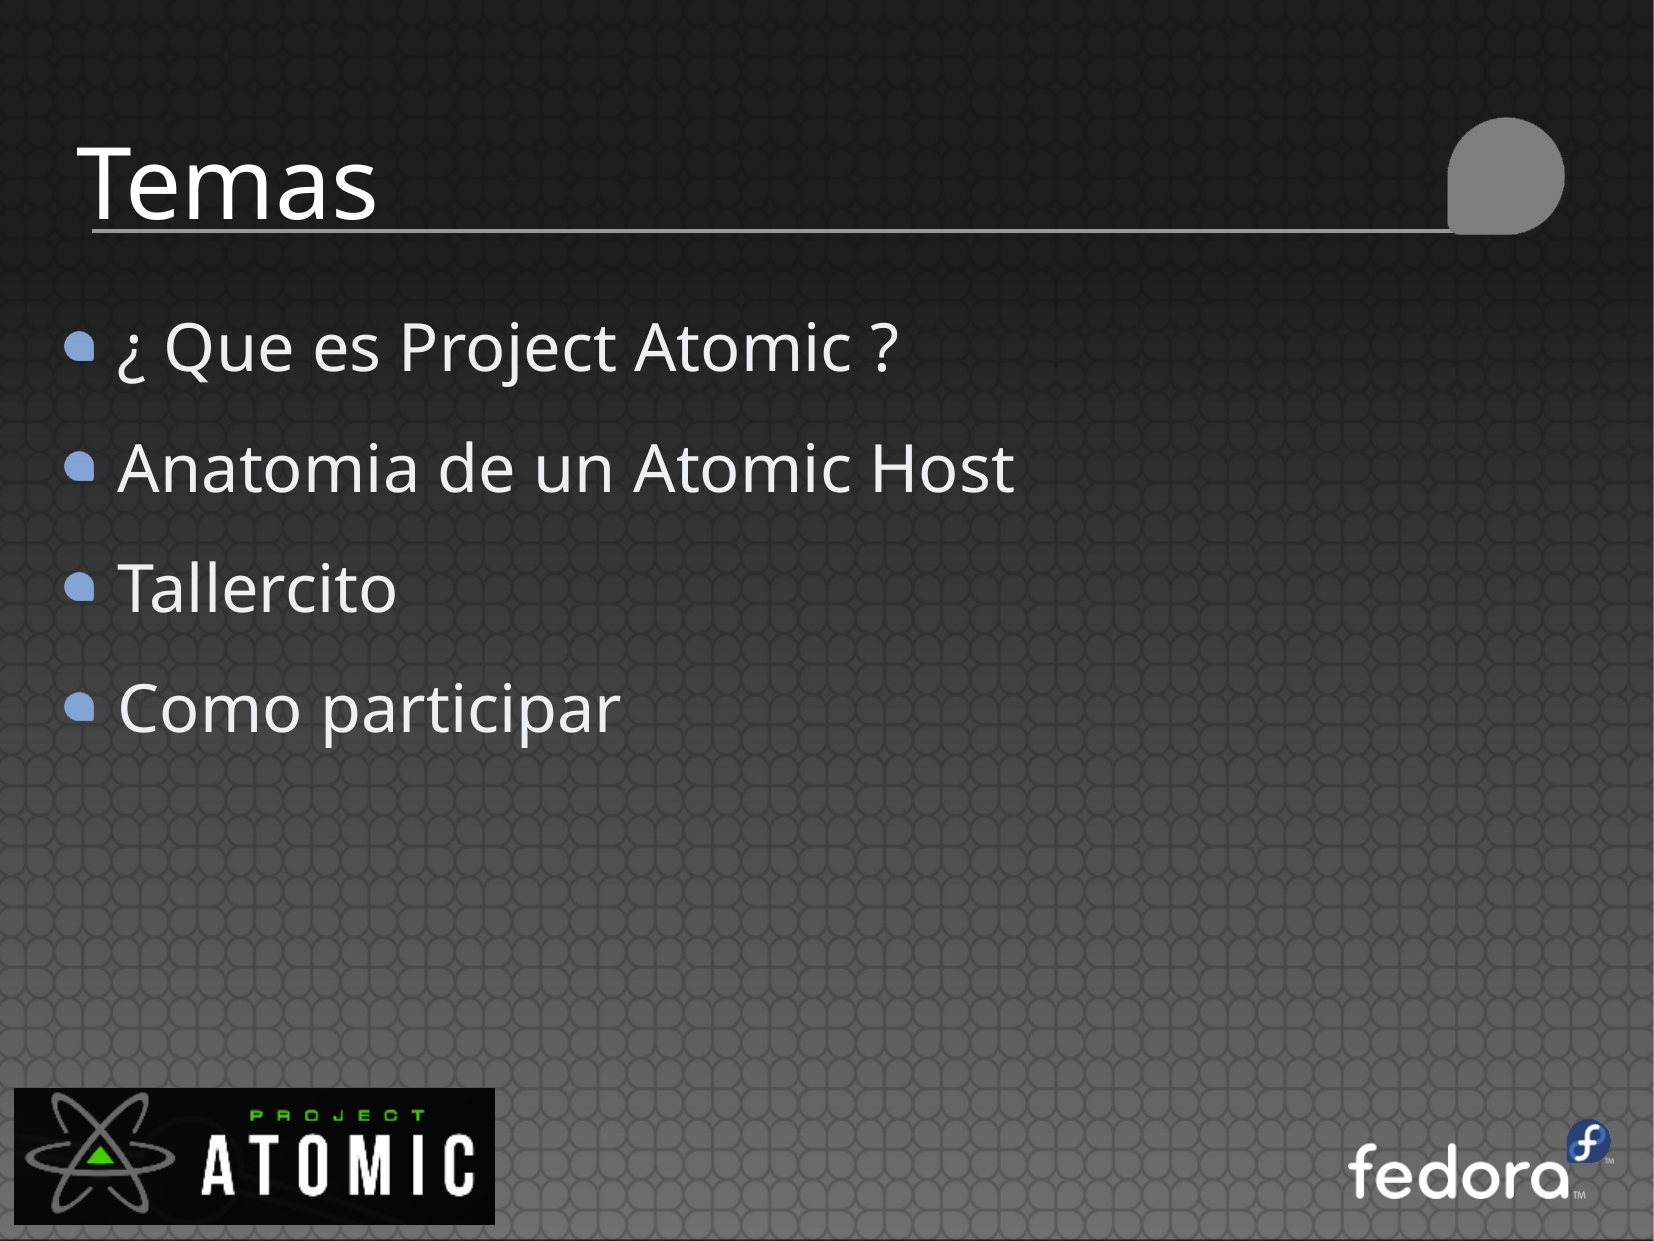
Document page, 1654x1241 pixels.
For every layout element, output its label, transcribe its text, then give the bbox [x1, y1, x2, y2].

title Temas [76, 112, 1566, 249]
picture [0, 0, 1654, 1241]
list ¿ Que es Project Atomic ? Anatomia de un Atomic Host Tallercito Como participar [46, 300, 1536, 1105]
